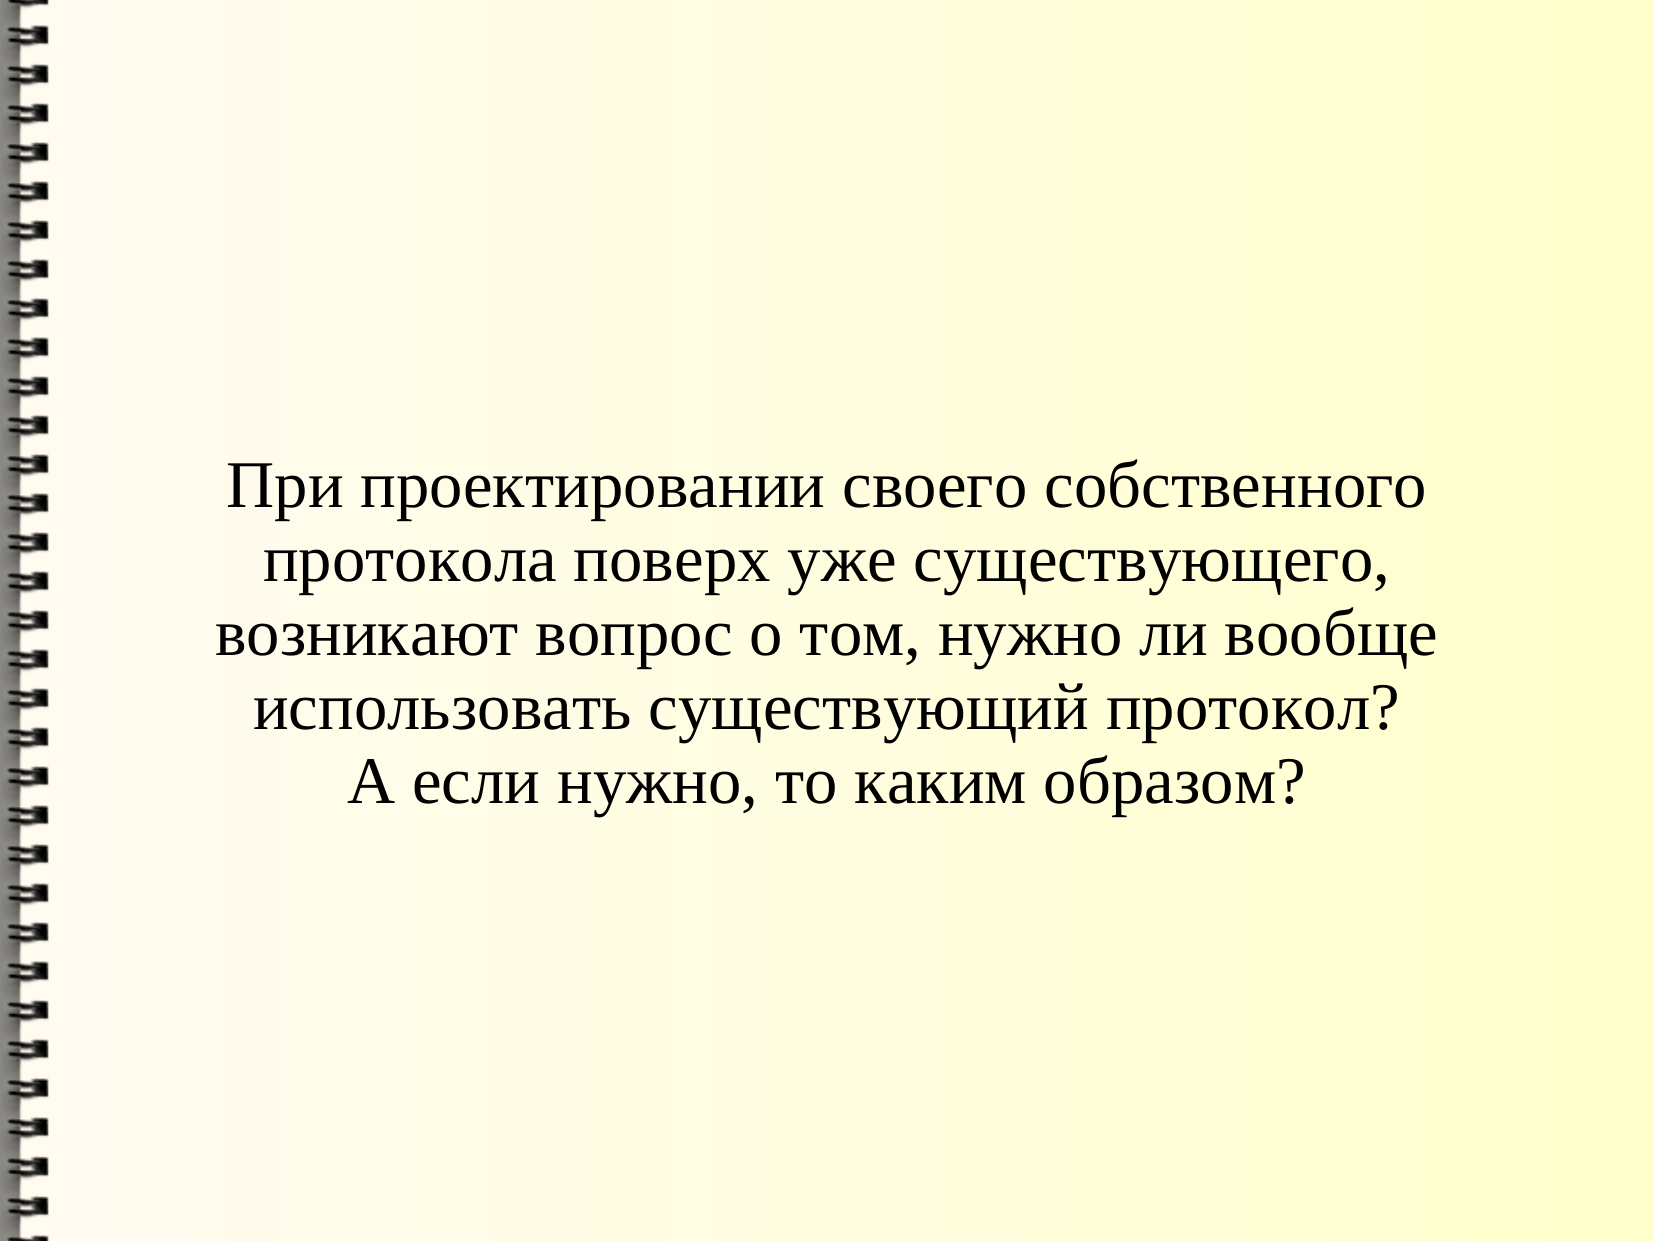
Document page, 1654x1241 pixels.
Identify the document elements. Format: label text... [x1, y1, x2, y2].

subtitle При проектировании своего собственного протокола поверх уже существующего, возникают вопрос о том, нужно ли вообще использовать существующий протокол? А если нужно, то каким образом? [121, 102, 1534, 1164]
picture [0, 0, 1654, 1241]
